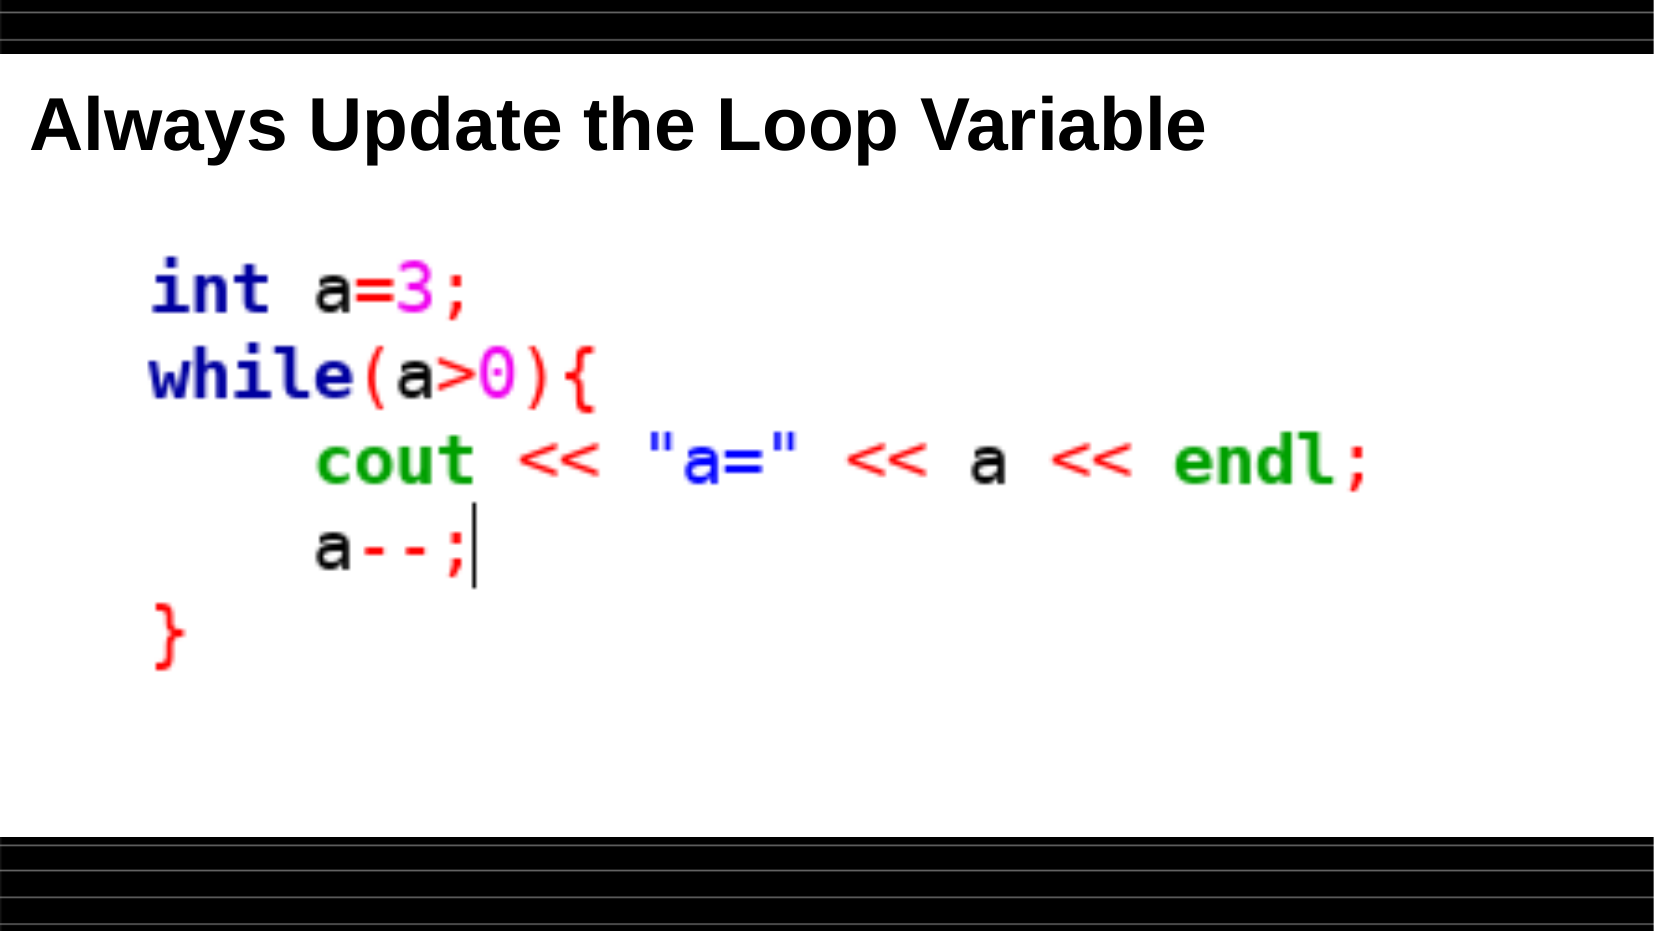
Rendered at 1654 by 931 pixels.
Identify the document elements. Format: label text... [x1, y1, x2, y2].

picture [120, 217, 1438, 736]
text_box Always Update the Loop Variable [15, 75, 1546, 174]
picture [0, 0, 1654, 54]
picture [0, 837, 1654, 931]
